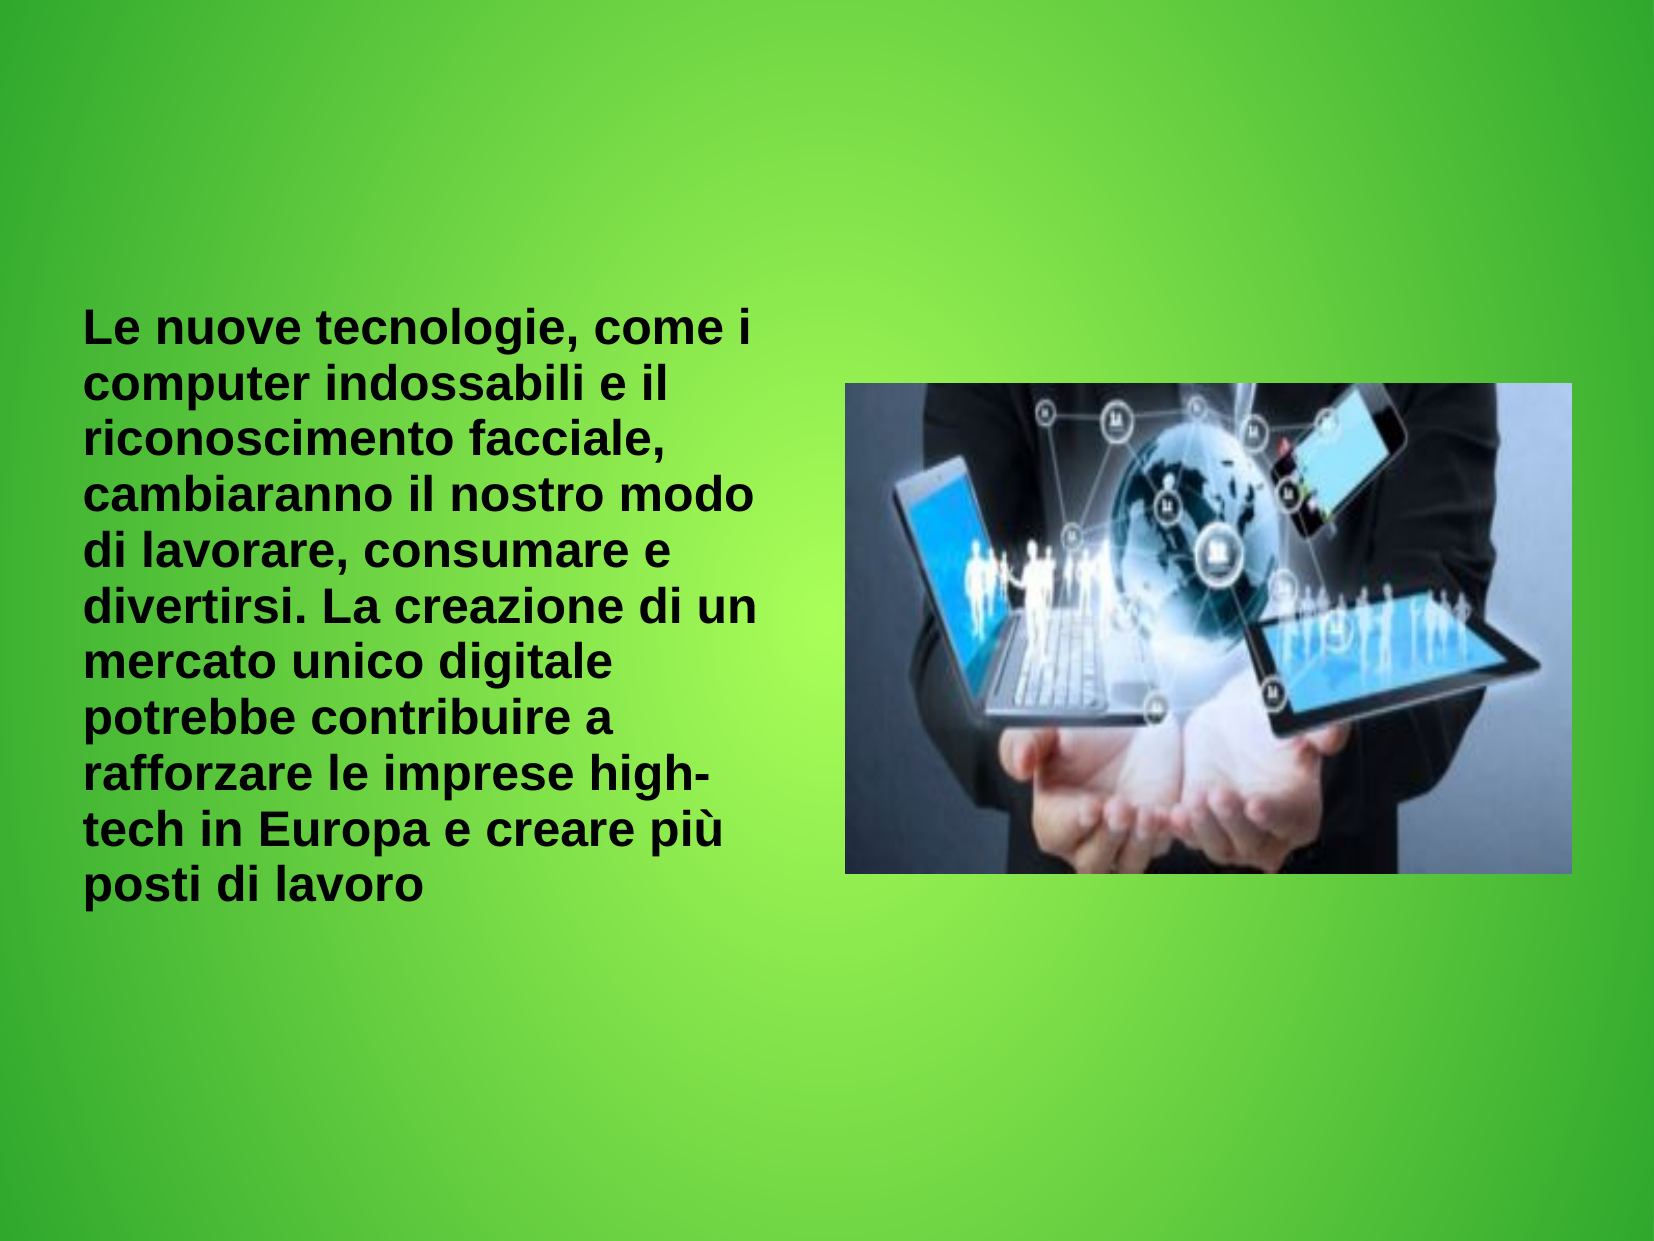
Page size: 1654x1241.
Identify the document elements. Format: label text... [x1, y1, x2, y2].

list Le nuove tecnologie, come i computer indossabili e il riconoscimento facciale, cambiaranno il nostro modo di lavorare, consumare e divertirsi. La creazione di un mercato unico digitale potrebbe contribuire a rafforzare le imprese high-tech in Europa e creare più posti di lavoro [82, 299, 809, 1019]
picture [845, 383, 1572, 874]
